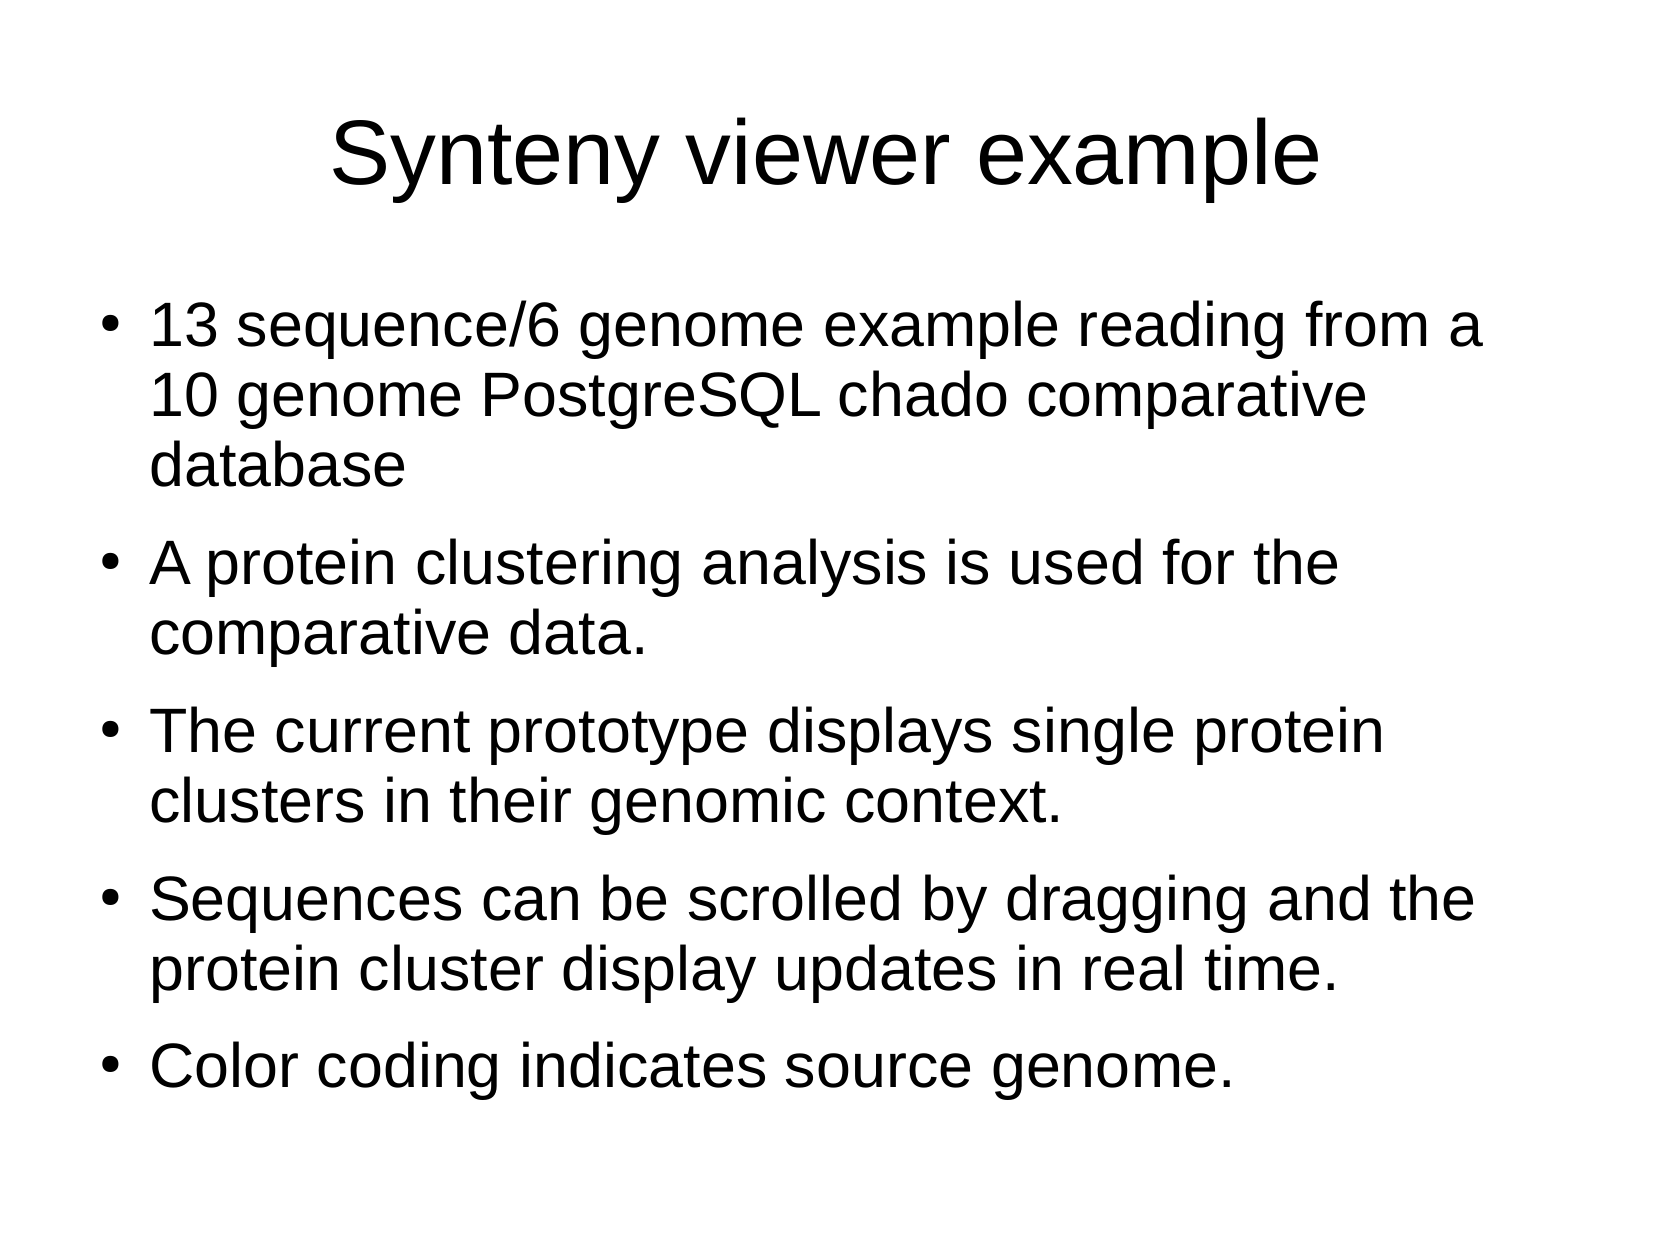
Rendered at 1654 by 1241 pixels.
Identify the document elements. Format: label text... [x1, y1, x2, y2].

list 13 sequence/6 genome example reading from a 10 genome PostgreSQL chado comparative database A protein clustering analysis is used for the comparative data. The current prototype displays single protein clusters in their genomic context. Sequences can be scrolled by dragging and the protein cluster display updates in real time. Color coding indicates source genome. [82, 290, 1571, 1109]
title Synteny viewer example [82, 49, 1571, 257]
